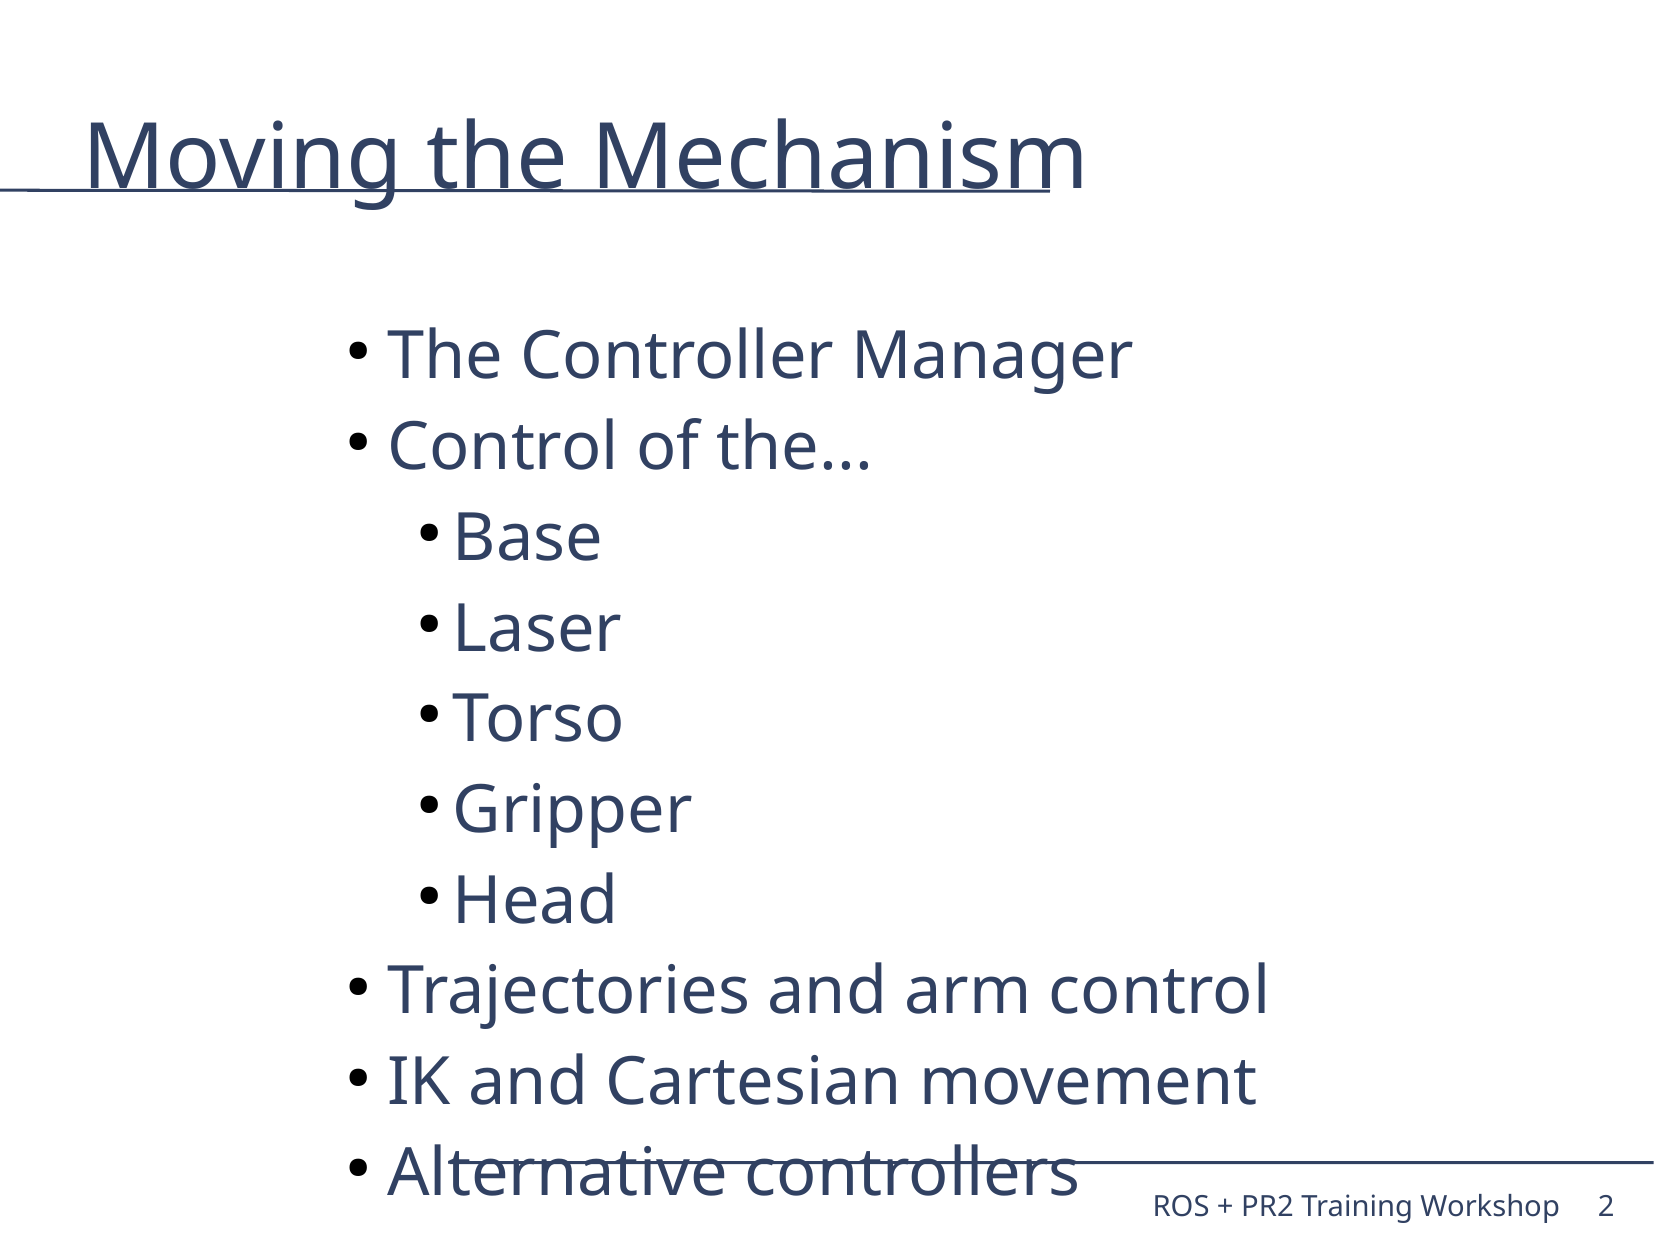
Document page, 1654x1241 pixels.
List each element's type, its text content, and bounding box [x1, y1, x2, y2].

title Moving the Mechanism [82, 49, 1571, 257]
text_box The Controller Manager Control of the... Base Laser Torso Gripper Head Trajectories and arm control IK and Cartesian movement Alternative controllers [331, 300, 1276, 1055]
